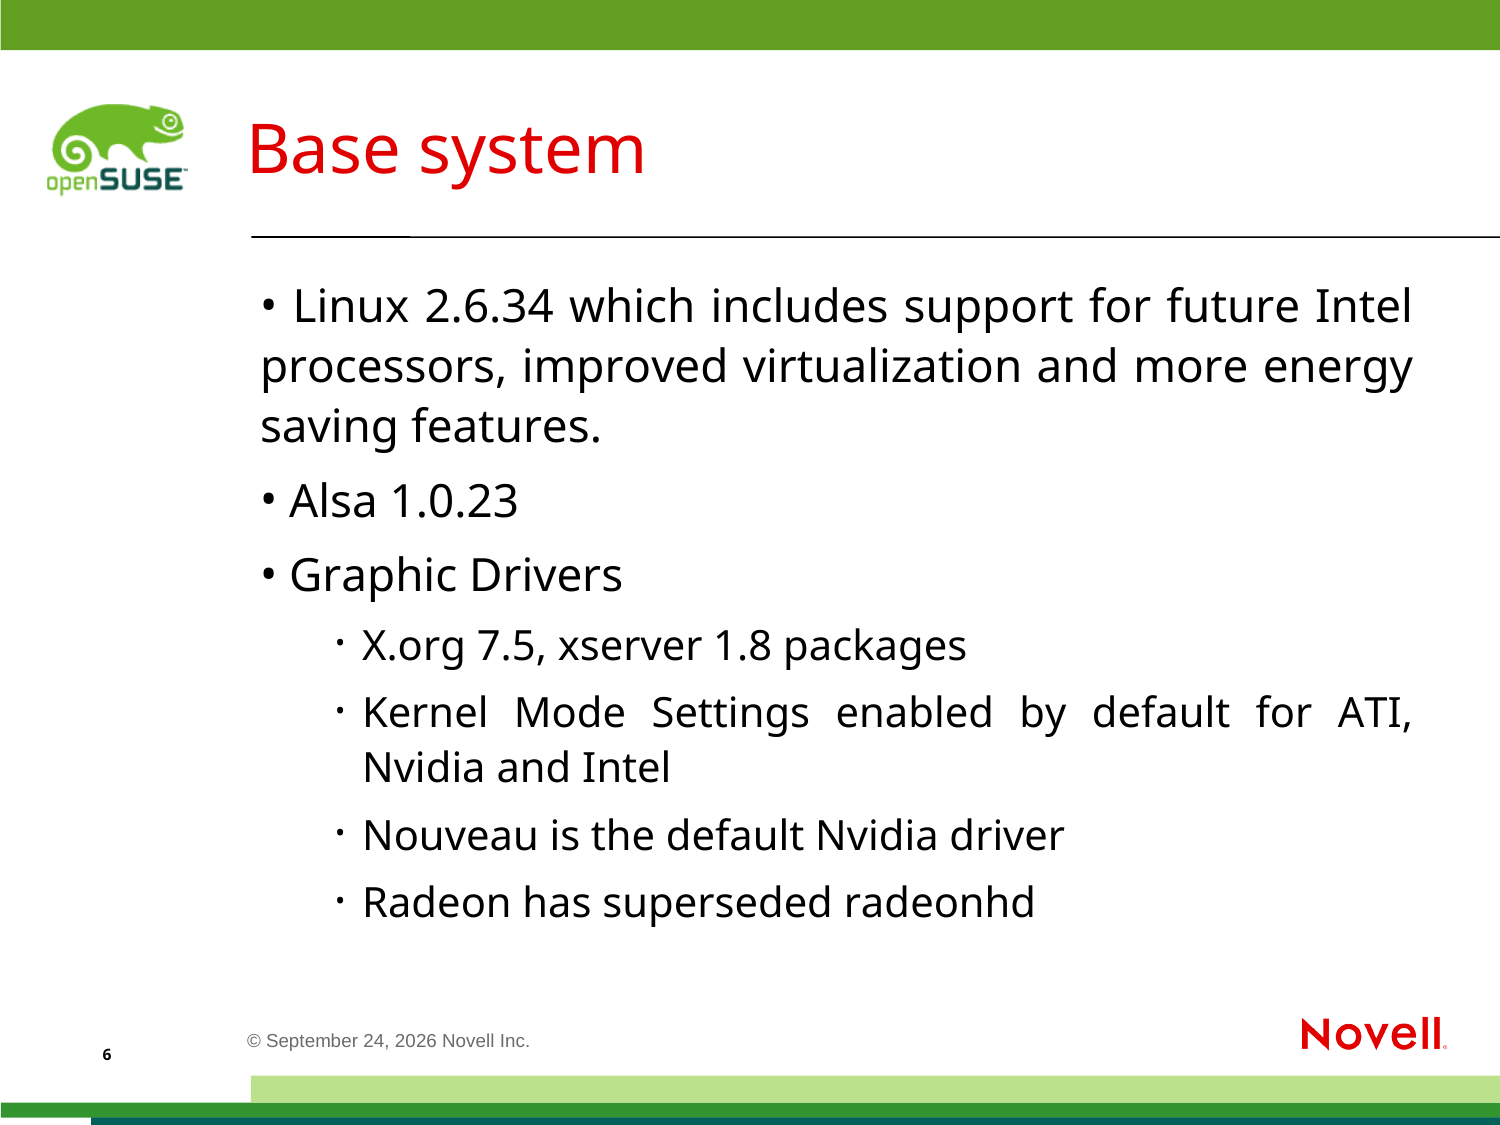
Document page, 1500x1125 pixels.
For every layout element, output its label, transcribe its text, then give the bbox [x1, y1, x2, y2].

list Linux 2.6.34 which includes support for future Intel processors, improved virtualization and more energy saving features. Alsa 1.0.23 Graphic Drivers X.org 7.5, xserver 1.8 packages Kernel Mode Settings enabled by default for ATI, Nvidia and Intel Nouveau is the default Nvidia driver Radeon has superseded radeonhd [245, 267, 1458, 1125]
title Base system [246, 60, 1409, 239]
picture [47, 104, 188, 197]
